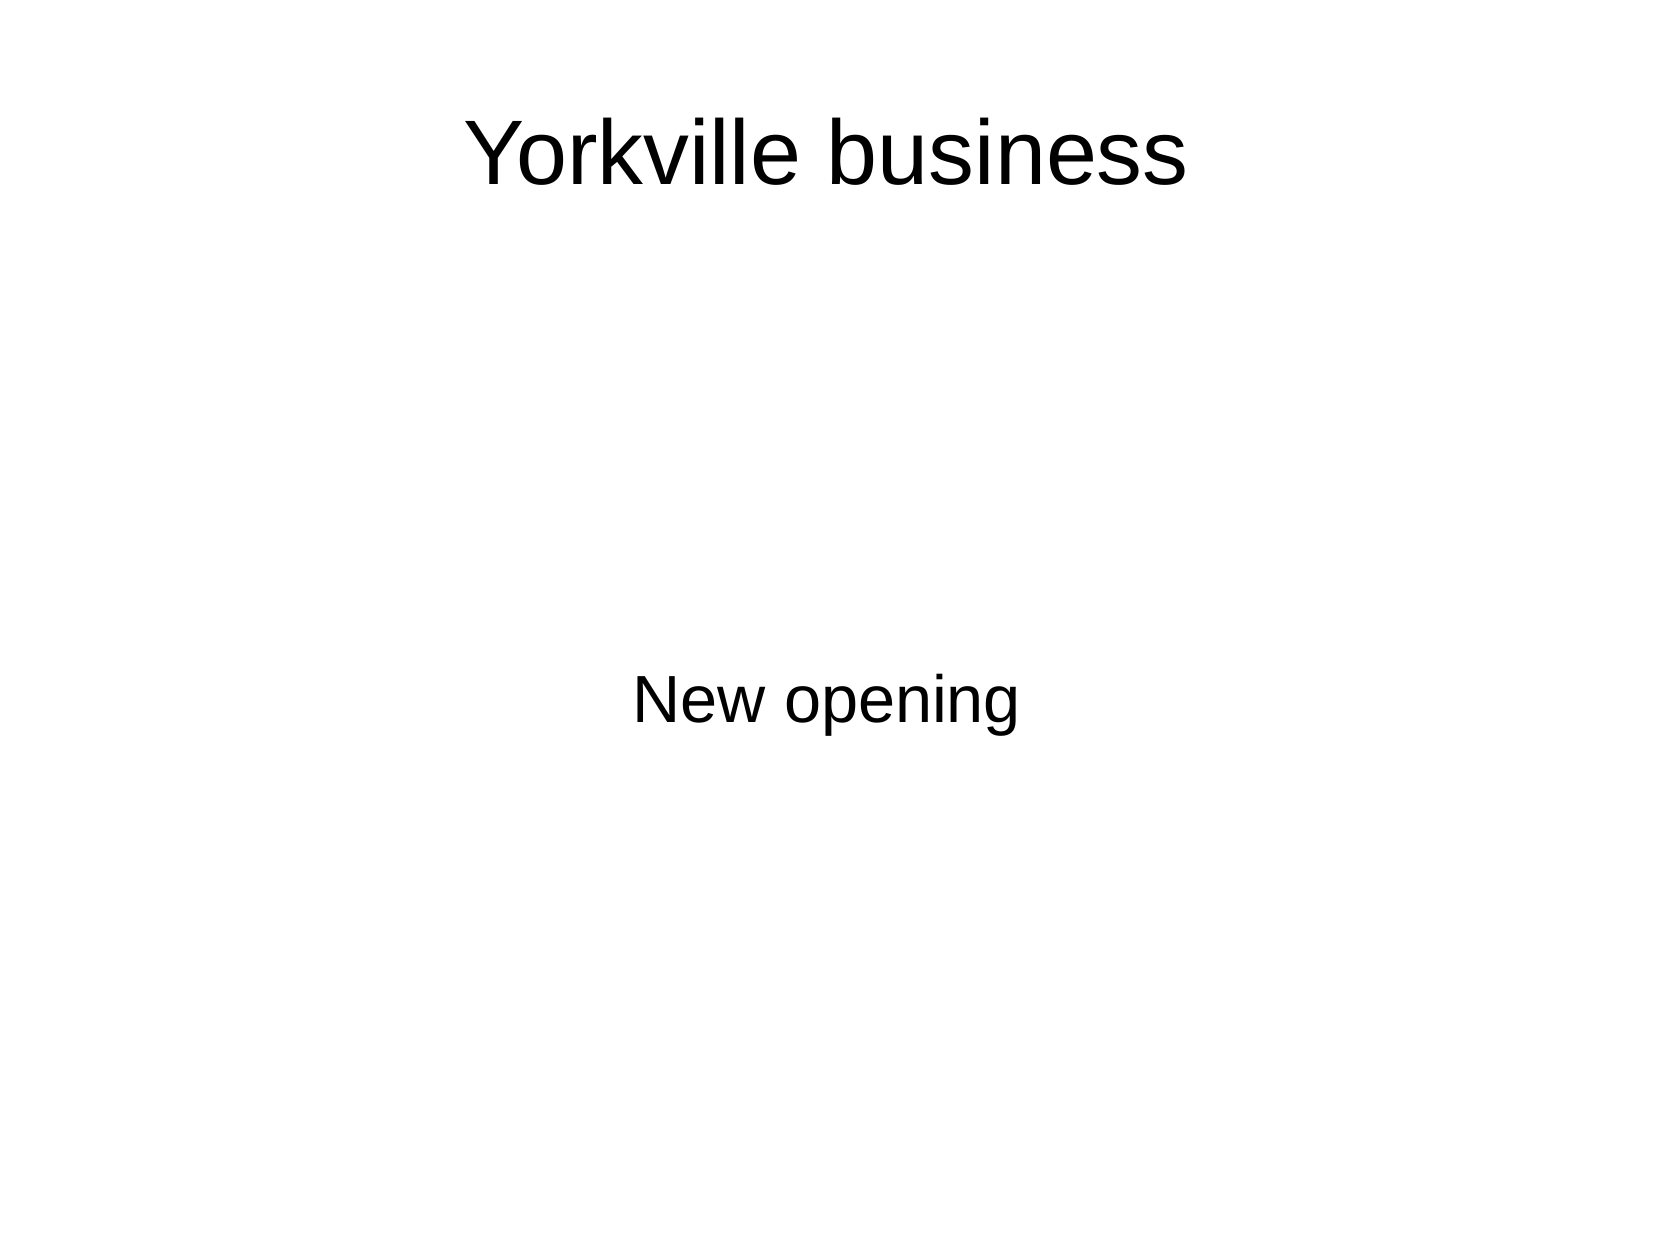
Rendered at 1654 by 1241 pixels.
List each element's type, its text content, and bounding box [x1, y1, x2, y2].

title Yorkville business [82, 49, 1571, 257]
subtitle New opening [82, 290, 1571, 1109]
